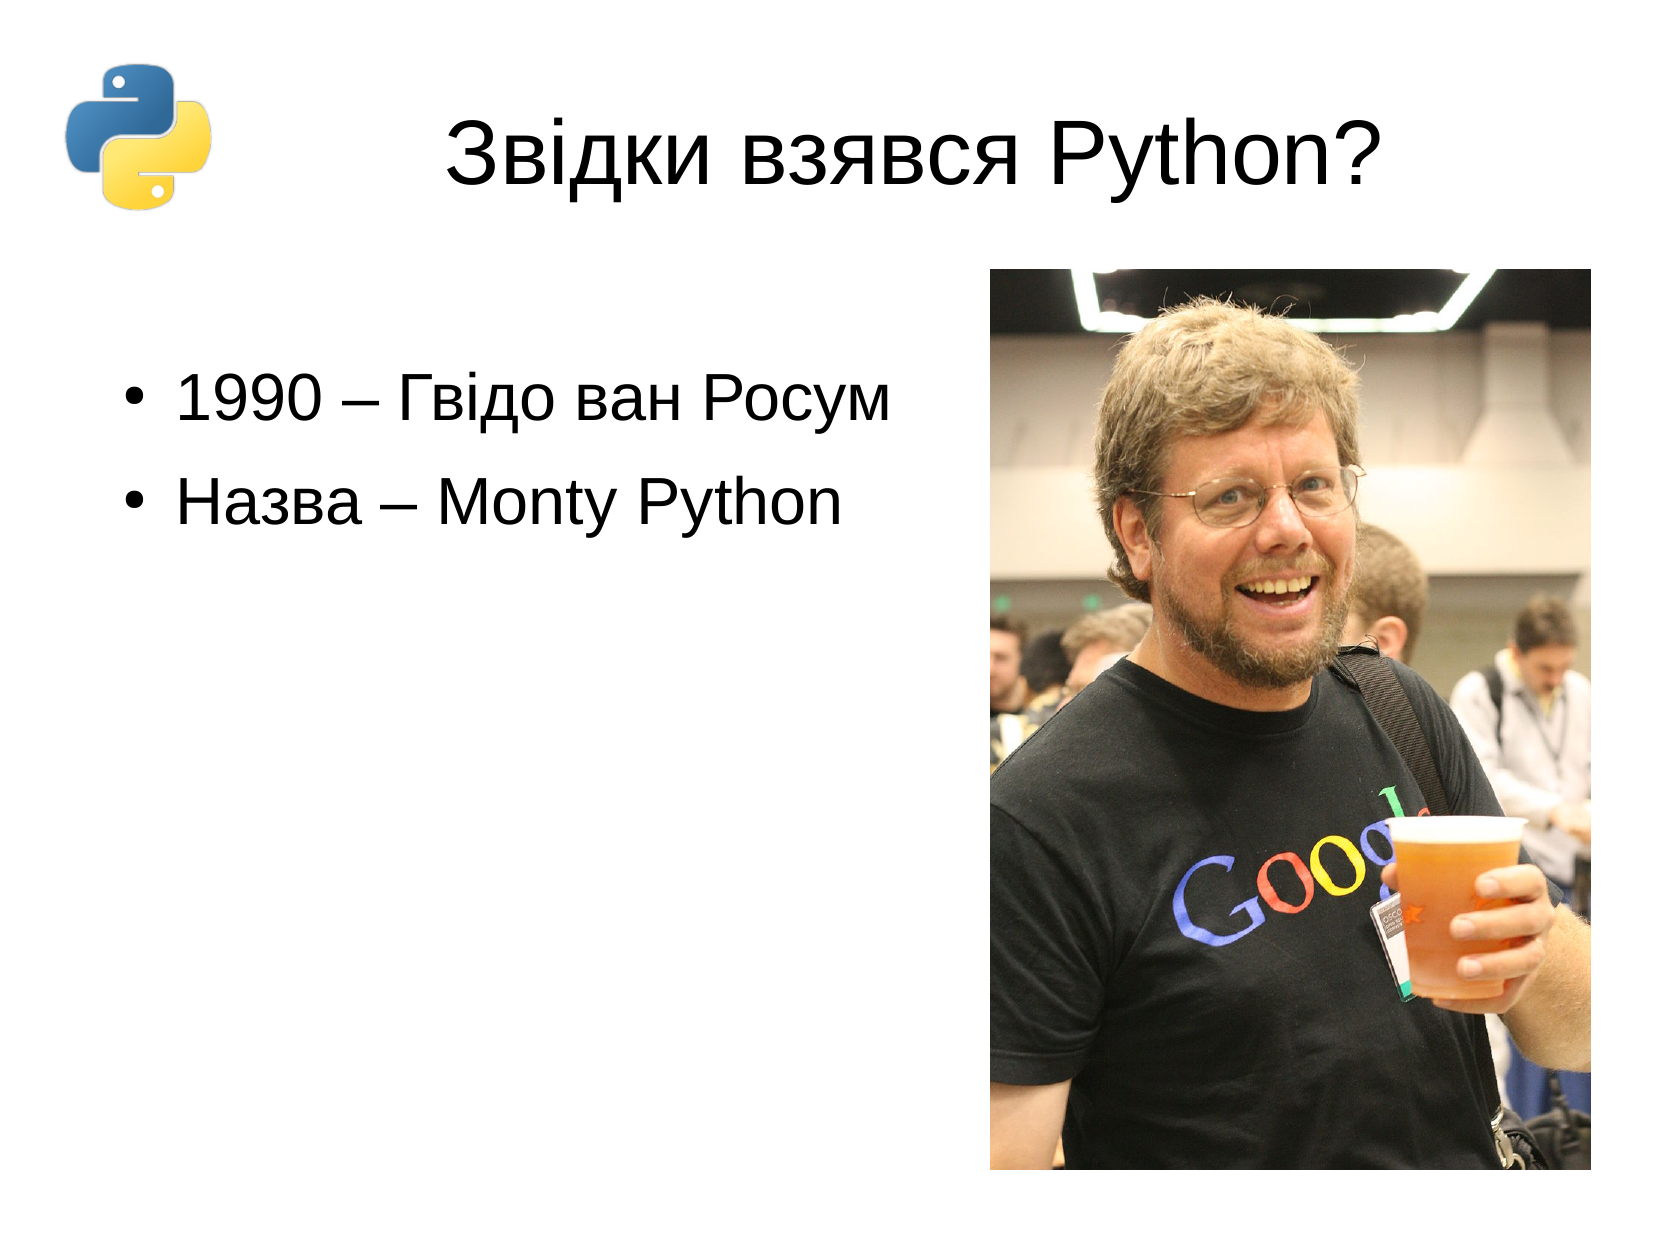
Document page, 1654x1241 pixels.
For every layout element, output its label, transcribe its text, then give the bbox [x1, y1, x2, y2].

list 1990 – Гвідо ван Росум Назва – Monty Python [105, 360, 931, 765]
picture [990, 269, 1591, 1171]
title Звідки взявся Python? [270, 49, 1561, 257]
picture [33, 32, 244, 244]
